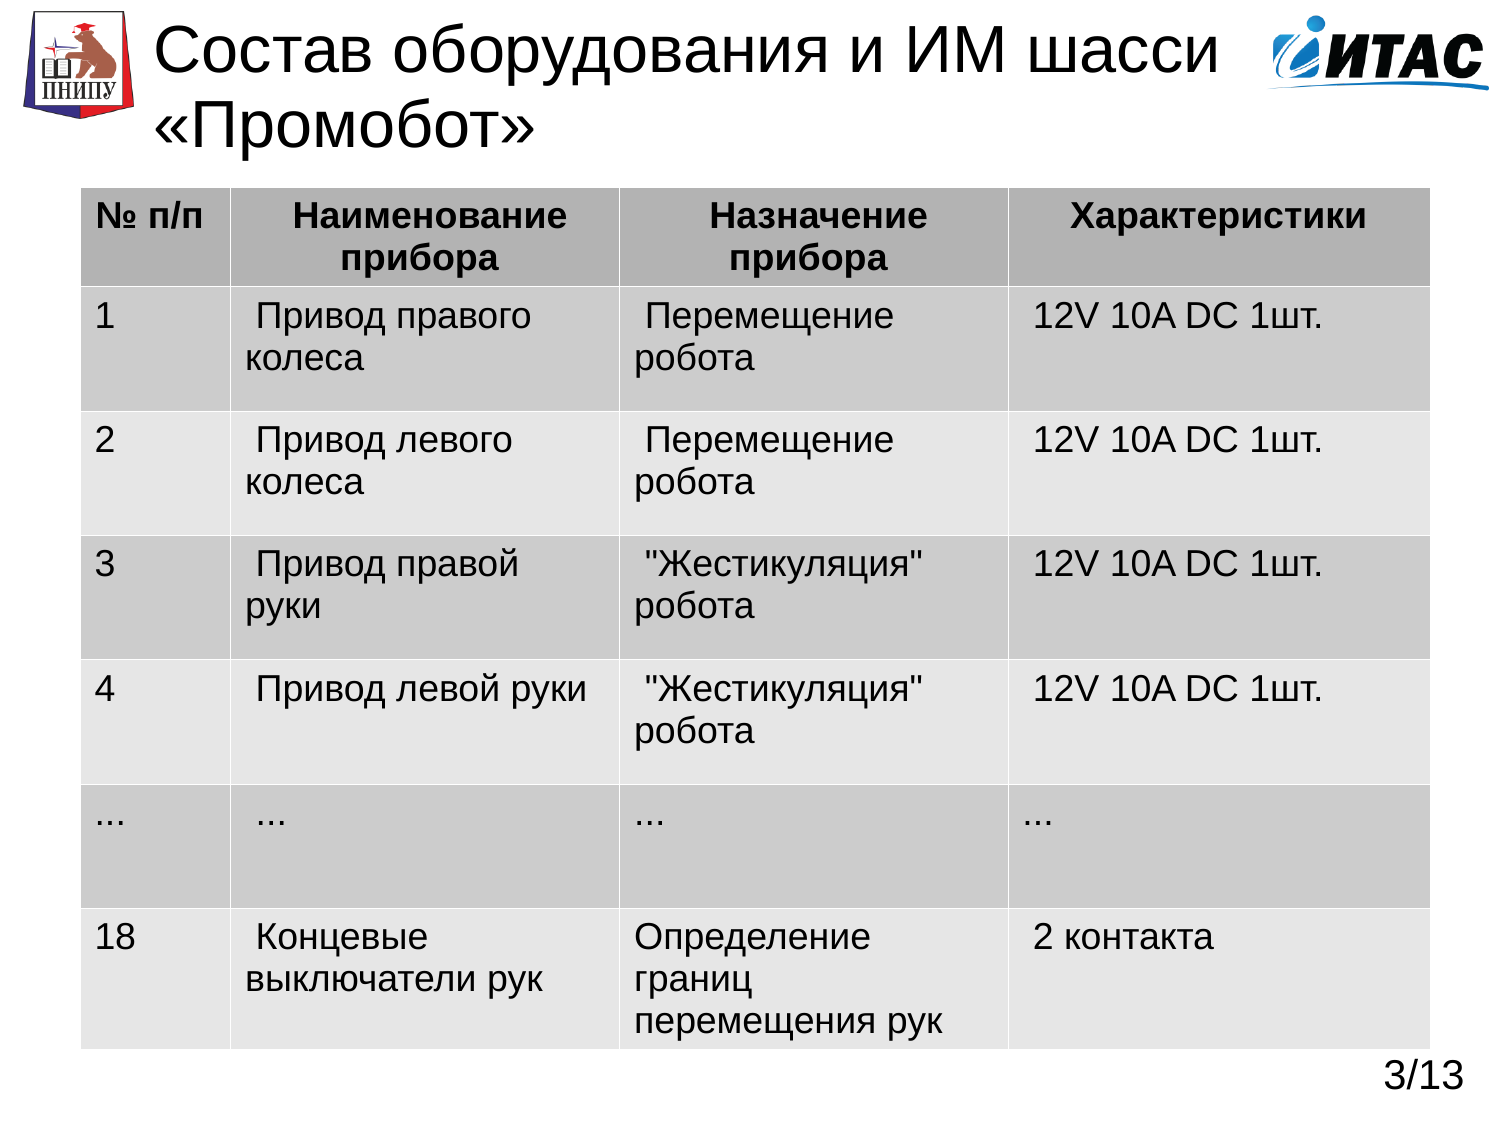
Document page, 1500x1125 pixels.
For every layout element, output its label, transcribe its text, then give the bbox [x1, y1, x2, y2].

table_cell ... [620, 785, 1008, 908]
table_cell 2 [81, 412, 230, 535]
picture [23, 11, 134, 119]
table_cell Перемещение робота [620, 412, 1008, 535]
table_cell Привод левой руки [231, 660, 619, 784]
table_cell Определение границ перемещения рук [620, 909, 1008, 1049]
table_cell 12V 10A DC 1шт. [1009, 287, 1430, 411]
table_cell 1 [81, 287, 230, 411]
table_cell "Жестикуляция" робота [620, 536, 1008, 659]
table_cell 4 [81, 660, 230, 784]
table_header Назначение прибора [620, 188, 1008, 286]
table_cell 12V 10A DC 1шт. [1009, 412, 1430, 535]
table_cell 12V 10A DC 1шт. [1009, 536, 1430, 659]
table_cell "Жестикуляция" робота [620, 660, 1008, 784]
table_cell 18 [81, 909, 230, 1049]
table_header № п/п [81, 188, 230, 286]
table_cell ... [1009, 785, 1430, 908]
table_cell Привод правой руки [231, 536, 619, 659]
table_header Наименование прибора [231, 188, 619, 286]
picture [1265, 13, 1489, 94]
table_cell 12V 10A DC 1шт. [1009, 660, 1430, 784]
table_cell Концевые выключатели рук [231, 909, 619, 1049]
table_cell 2 контакта [1009, 909, 1430, 1049]
table_cell Привод левого колеса [231, 412, 619, 535]
table_cell ... [231, 785, 619, 908]
table_header Характеристики [1009, 188, 1430, 286]
title Состав оборудования и ИМ шасси «Промобот» [153, 11, 1252, 162]
table_cell Привод правого колеса [231, 287, 619, 411]
table_cell ... [81, 785, 230, 908]
table_cell Перемещение робота [620, 287, 1008, 411]
table_cell 3 [81, 536, 230, 659]
